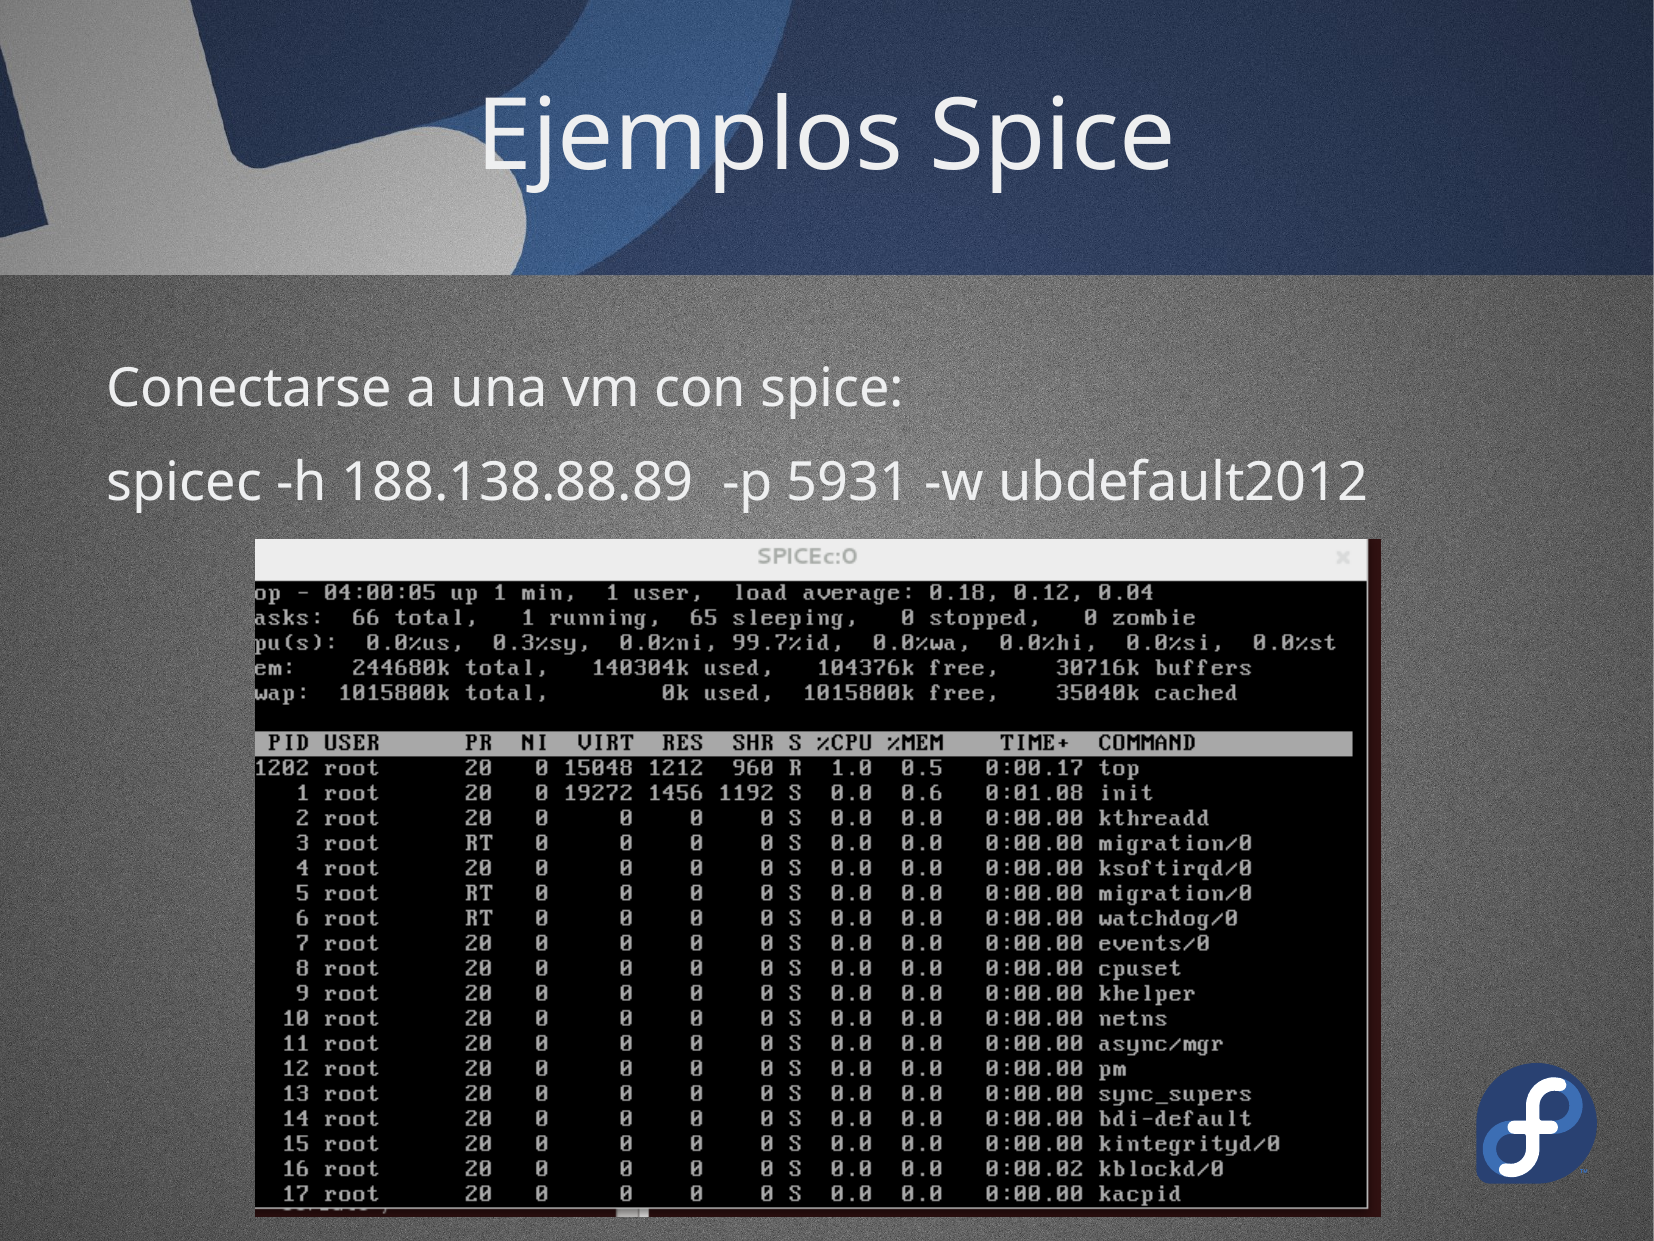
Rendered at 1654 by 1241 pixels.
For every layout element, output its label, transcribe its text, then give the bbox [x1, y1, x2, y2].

text_box Ejemplos Spice [88, 29, 1565, 237]
picture [0, 0, 1654, 1241]
text_box Conectarse a una vm con spice: spicec -h 188.138.88.89 -p 5931 -w ubdefault2012 [88, 354, 1565, 1064]
